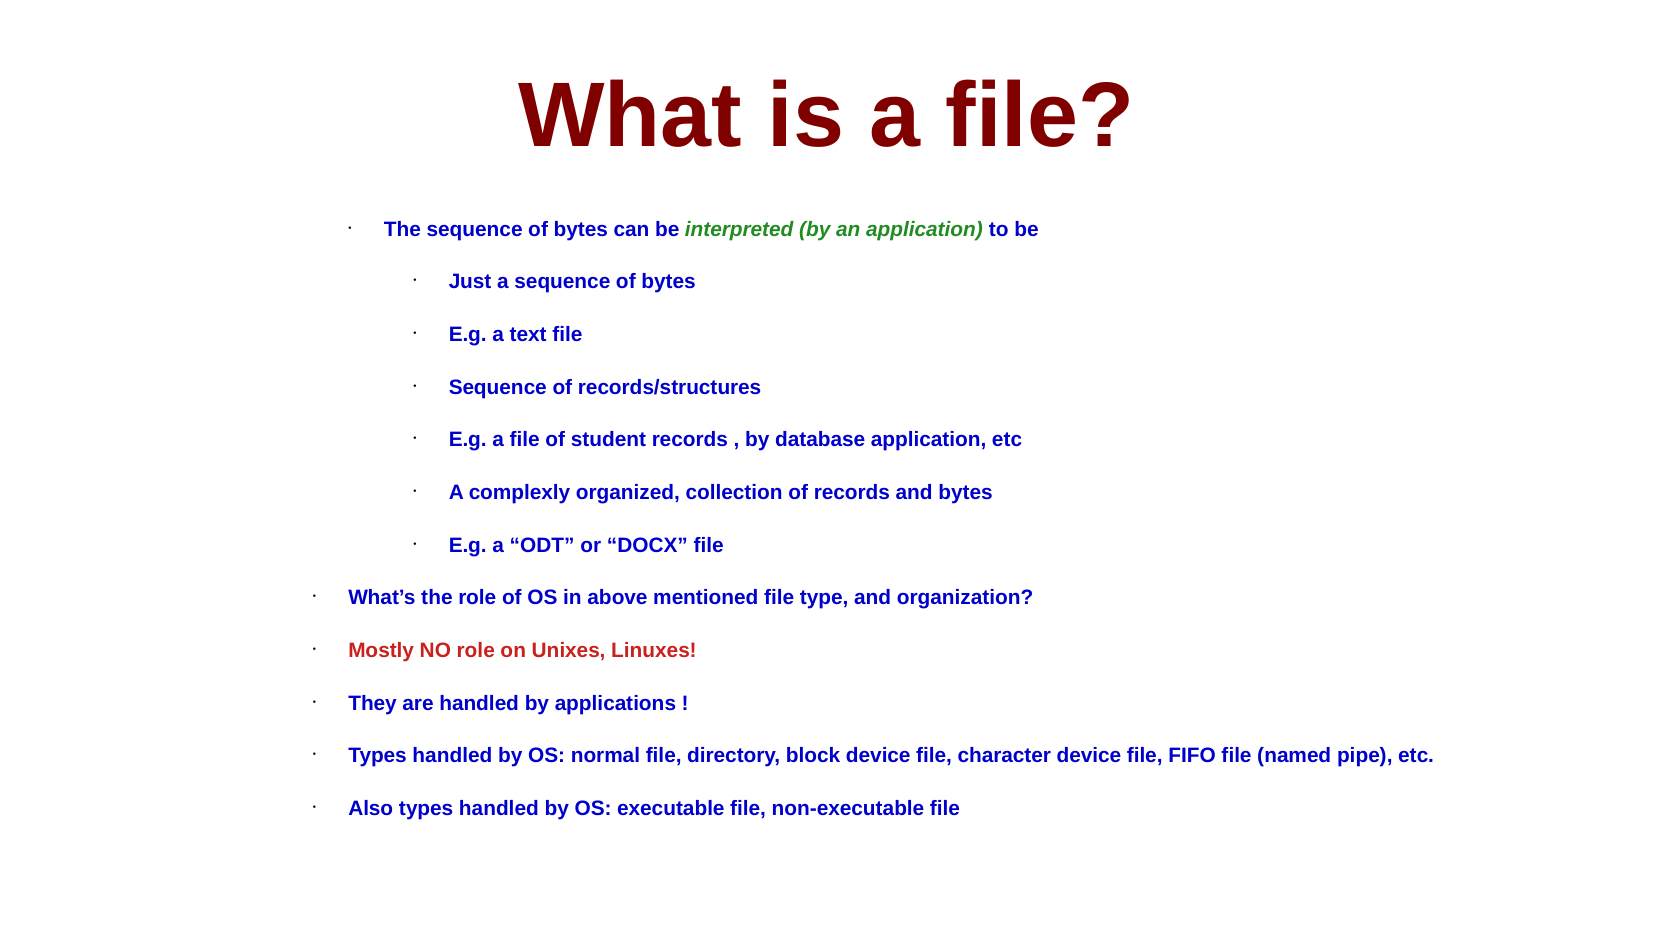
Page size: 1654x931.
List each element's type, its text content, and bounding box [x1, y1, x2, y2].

list The sequence of bytes can be interpreted (by an application) to be Just a sequence of bytes E.g. a text file Sequence of records/structures E.g. a file of student records , by database application, etc A complexly organized, collection of records and bytes E.g. a “ODT” or “DOCX” file What’s the role of OS in above mentioned file type, and organization? Mostly NO role on Unixes, Linuxes! They are handled by applications ! Types handled by OS: normal file, directory, block device file, character device file, FIFO file (named pipe), etc. Also types handled by OS: executable file, non-executable file [82, 217, 1571, 863]
title What is a file? [82, 37, 1571, 193]
